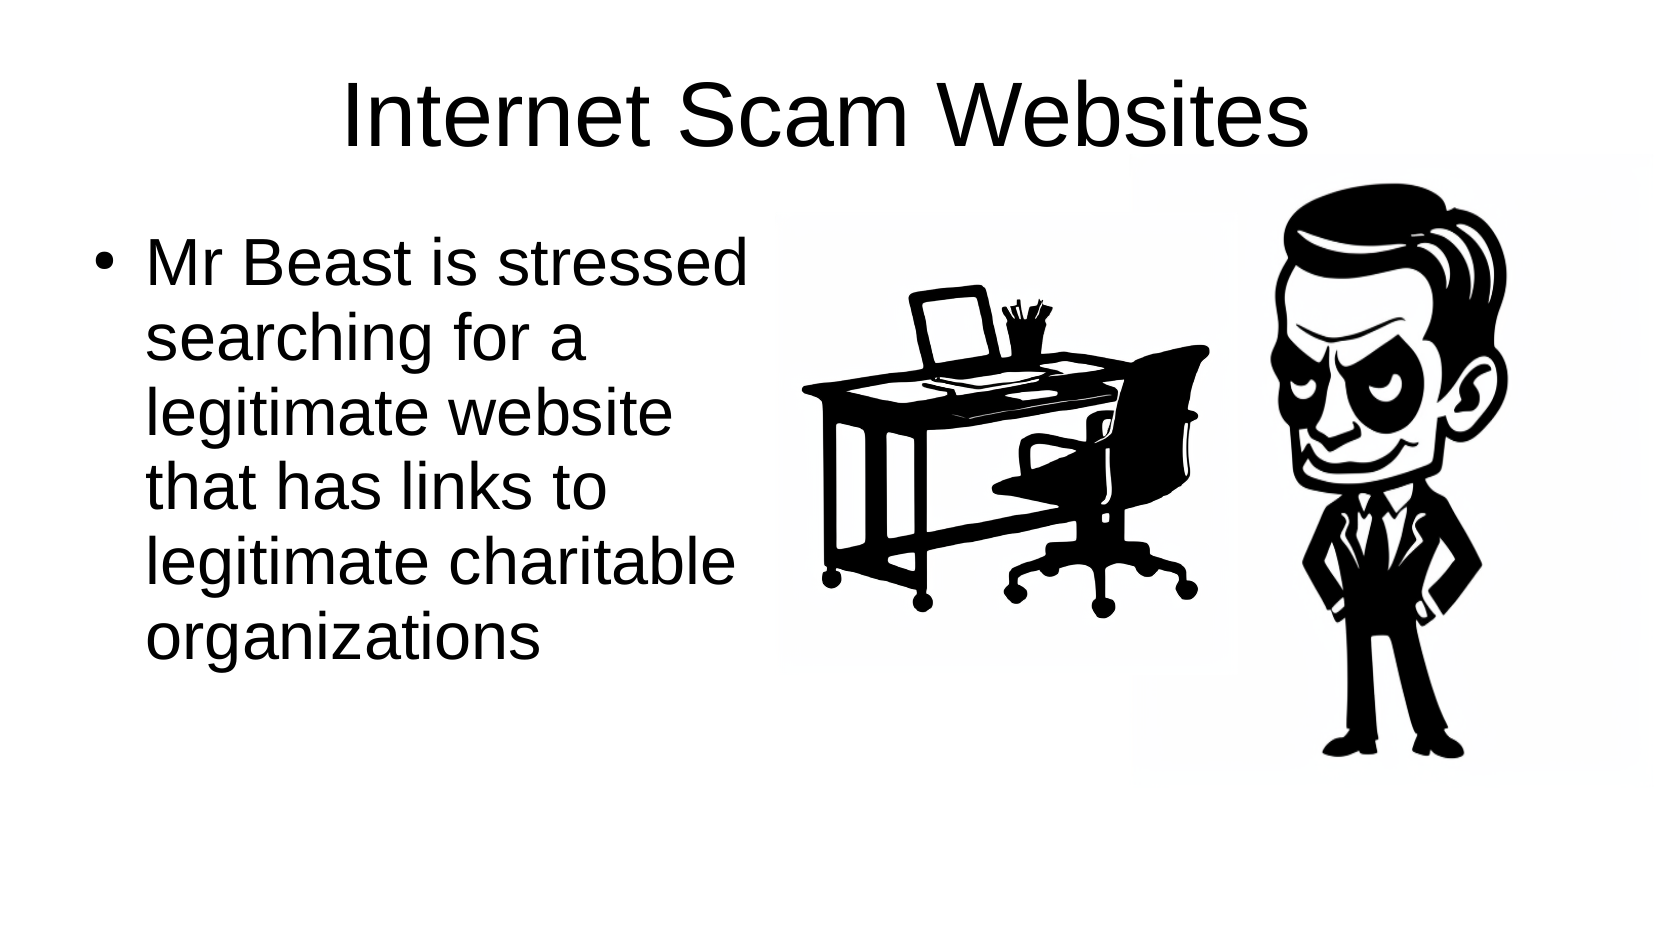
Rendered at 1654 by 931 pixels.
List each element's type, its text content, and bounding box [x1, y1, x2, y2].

list Mr Beast is stressed searching for a legitimate website that has links to legitimate charitable organizations [75, 225, 802, 765]
picture [775, 154, 1654, 788]
title Internet Scam Websites [82, 37, 1571, 193]
